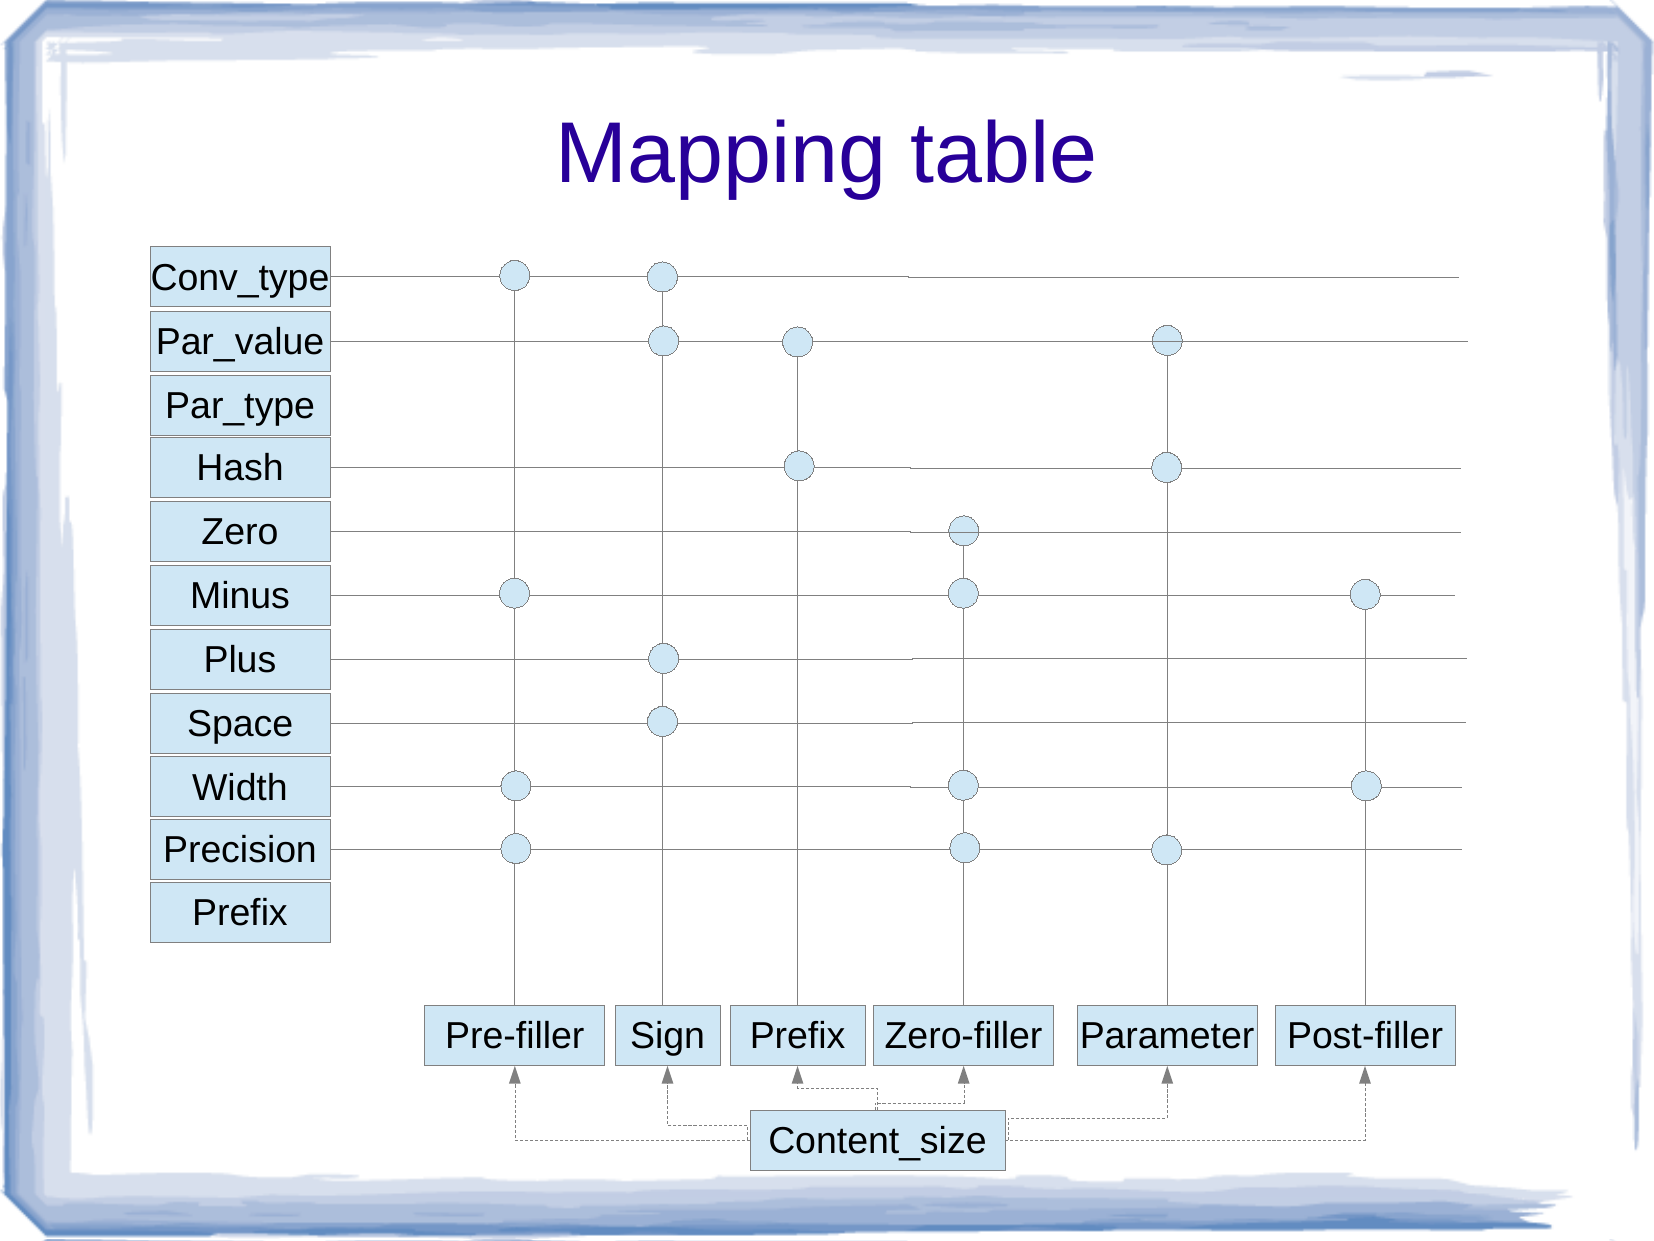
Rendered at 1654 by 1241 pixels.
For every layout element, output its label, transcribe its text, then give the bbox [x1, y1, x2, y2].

text_box [1351, 770, 1382, 801]
text_box Prefix [150, 882, 331, 943]
text_box Hash [150, 437, 331, 498]
text_box [949, 533, 979, 546]
text_box Zero [150, 501, 331, 562]
text_box Precision [150, 819, 331, 880]
text_box Zero-filler [873, 1005, 1054, 1066]
text_box [499, 578, 530, 609]
text_box Sign [615, 1005, 721, 1066]
text_box [949, 832, 980, 863]
text_box [948, 578, 979, 609]
text_box [647, 261, 678, 292]
text_box [499, 260, 530, 291]
text_box Plus [150, 629, 331, 690]
text_box Prefix [730, 1005, 866, 1066]
text_box [1152, 342, 1183, 356]
text_box [648, 643, 679, 674]
text_box Conv_type [150, 246, 331, 307]
text_box [647, 706, 678, 737]
text_box [1350, 579, 1381, 610]
text_box Width [150, 756, 331, 817]
text_box Parameter [1077, 1005, 1258, 1066]
text_box Pre-filler [424, 1005, 605, 1066]
text_box Par_type [150, 375, 331, 436]
text_box [948, 515, 979, 532]
text_box Space [150, 693, 331, 754]
picture [0, 0, 1654, 1241]
text_box [948, 770, 979, 801]
text_box Content_size [750, 1110, 1006, 1171]
text_box Par_value [150, 311, 331, 372]
text_box [782, 326, 813, 357]
text_box [648, 325, 679, 356]
text_box Minus [150, 565, 331, 626]
text_box [784, 450, 815, 481]
text_box [1152, 325, 1183, 341]
text_box Post-filler [1275, 1005, 1456, 1066]
title Mapping table [82, 49, 1571, 257]
text_box [1151, 452, 1182, 483]
text_box [500, 833, 531, 864]
text_box [1151, 834, 1182, 865]
text_box [500, 770, 531, 801]
